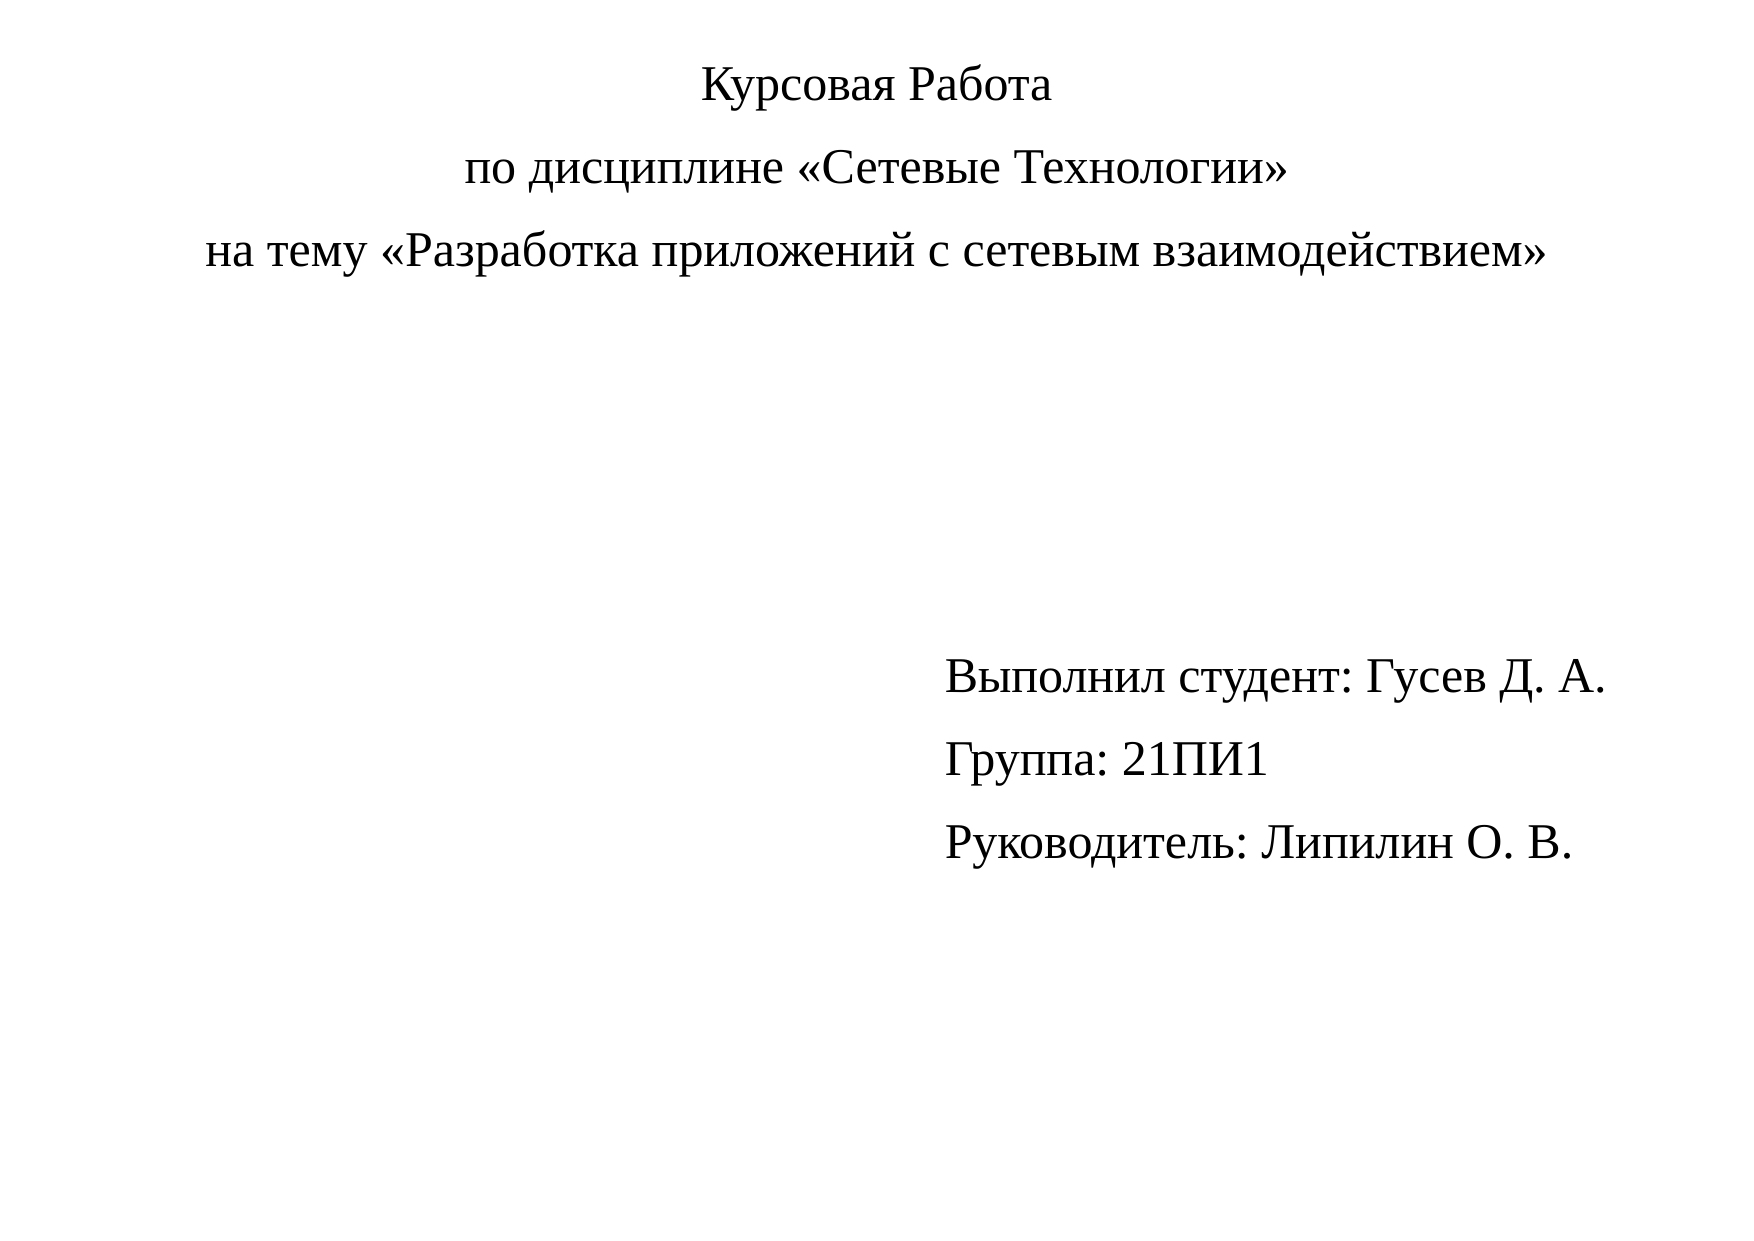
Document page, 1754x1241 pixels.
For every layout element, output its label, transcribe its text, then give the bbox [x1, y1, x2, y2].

list Выполнил студент: Гусев Д. А. Группа: 21ПИ1 Руководитель: Липилин О. В. [944, 620, 1726, 945]
title Курсовая Работа по дисциплине «Сетевые Технологии» на тему «Разработка приложений с сетевым взаимодействием» [87, 28, 1667, 278]
